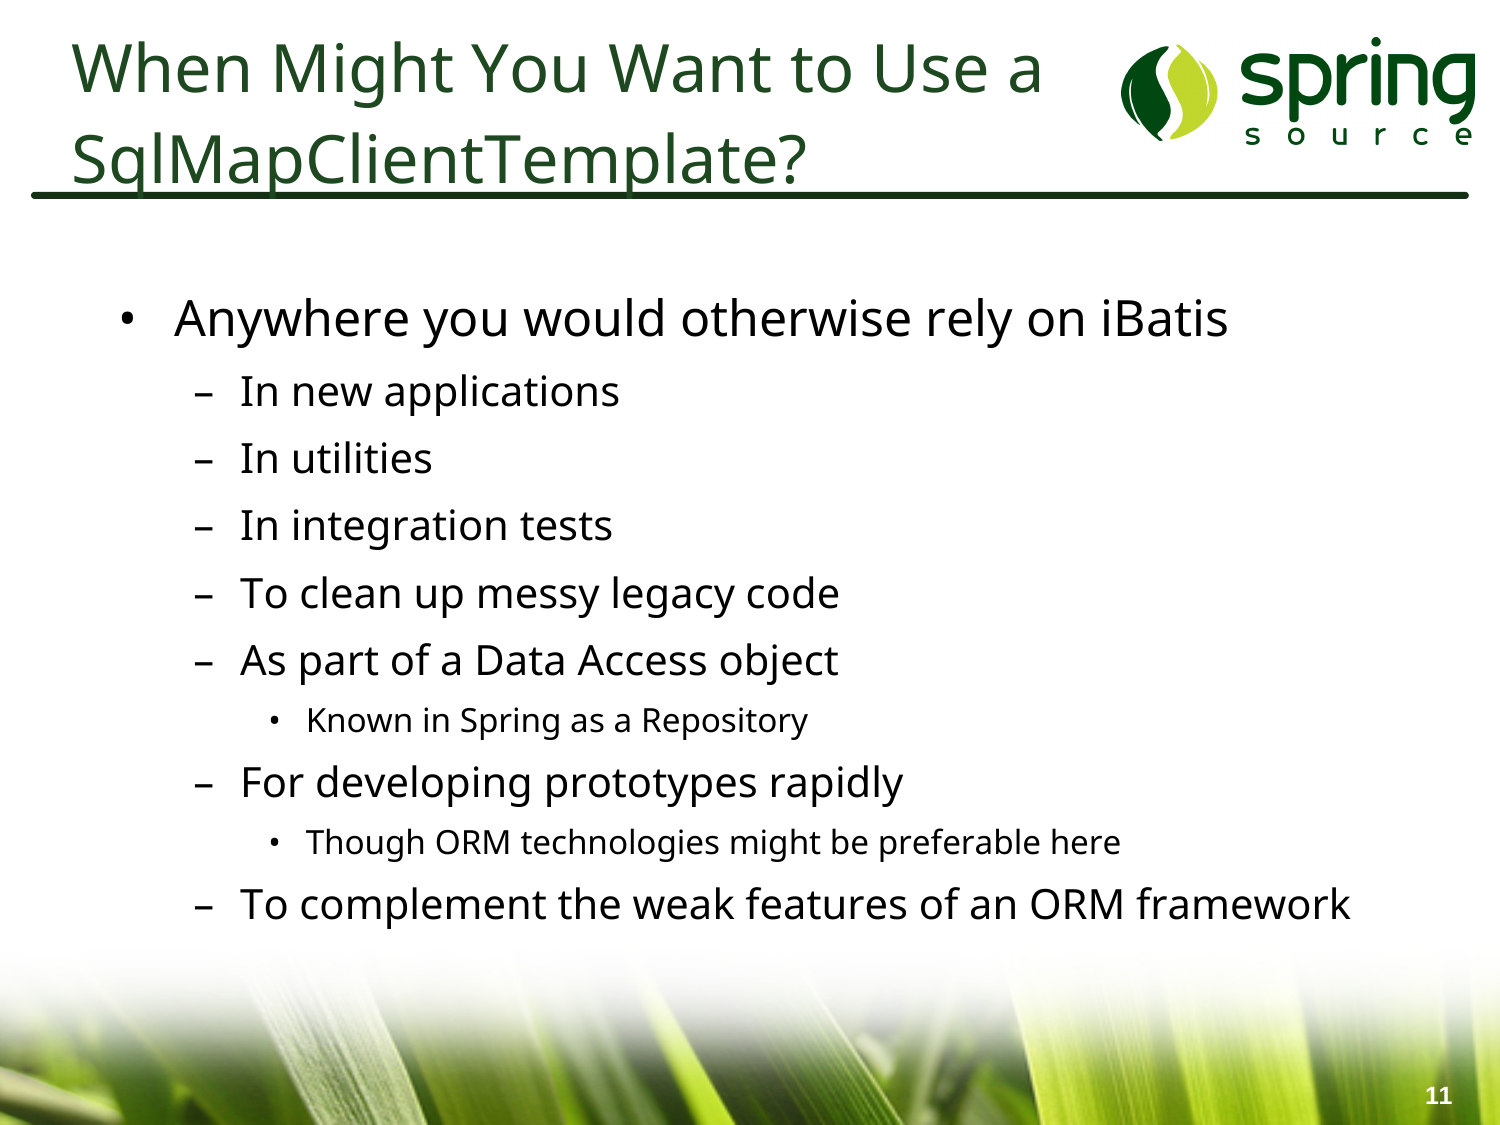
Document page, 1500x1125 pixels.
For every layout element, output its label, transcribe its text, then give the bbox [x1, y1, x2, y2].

picture [1121, 37, 1475, 145]
list Anywhere you would otherwise rely on iBatis In new applications In utilities In integration tests To clean up messy legacy code As part of a Data Access object Known in Spring as a Repository For developing prototypes rapidly Though ORM technologies might be preferable here To complement the weak features of an ORM framework [103, 275, 1394, 938]
title When Might You Want to Use a SqlMapClientTemplate? [56, 13, 1089, 191]
picture [0, 944, 1500, 1125]
